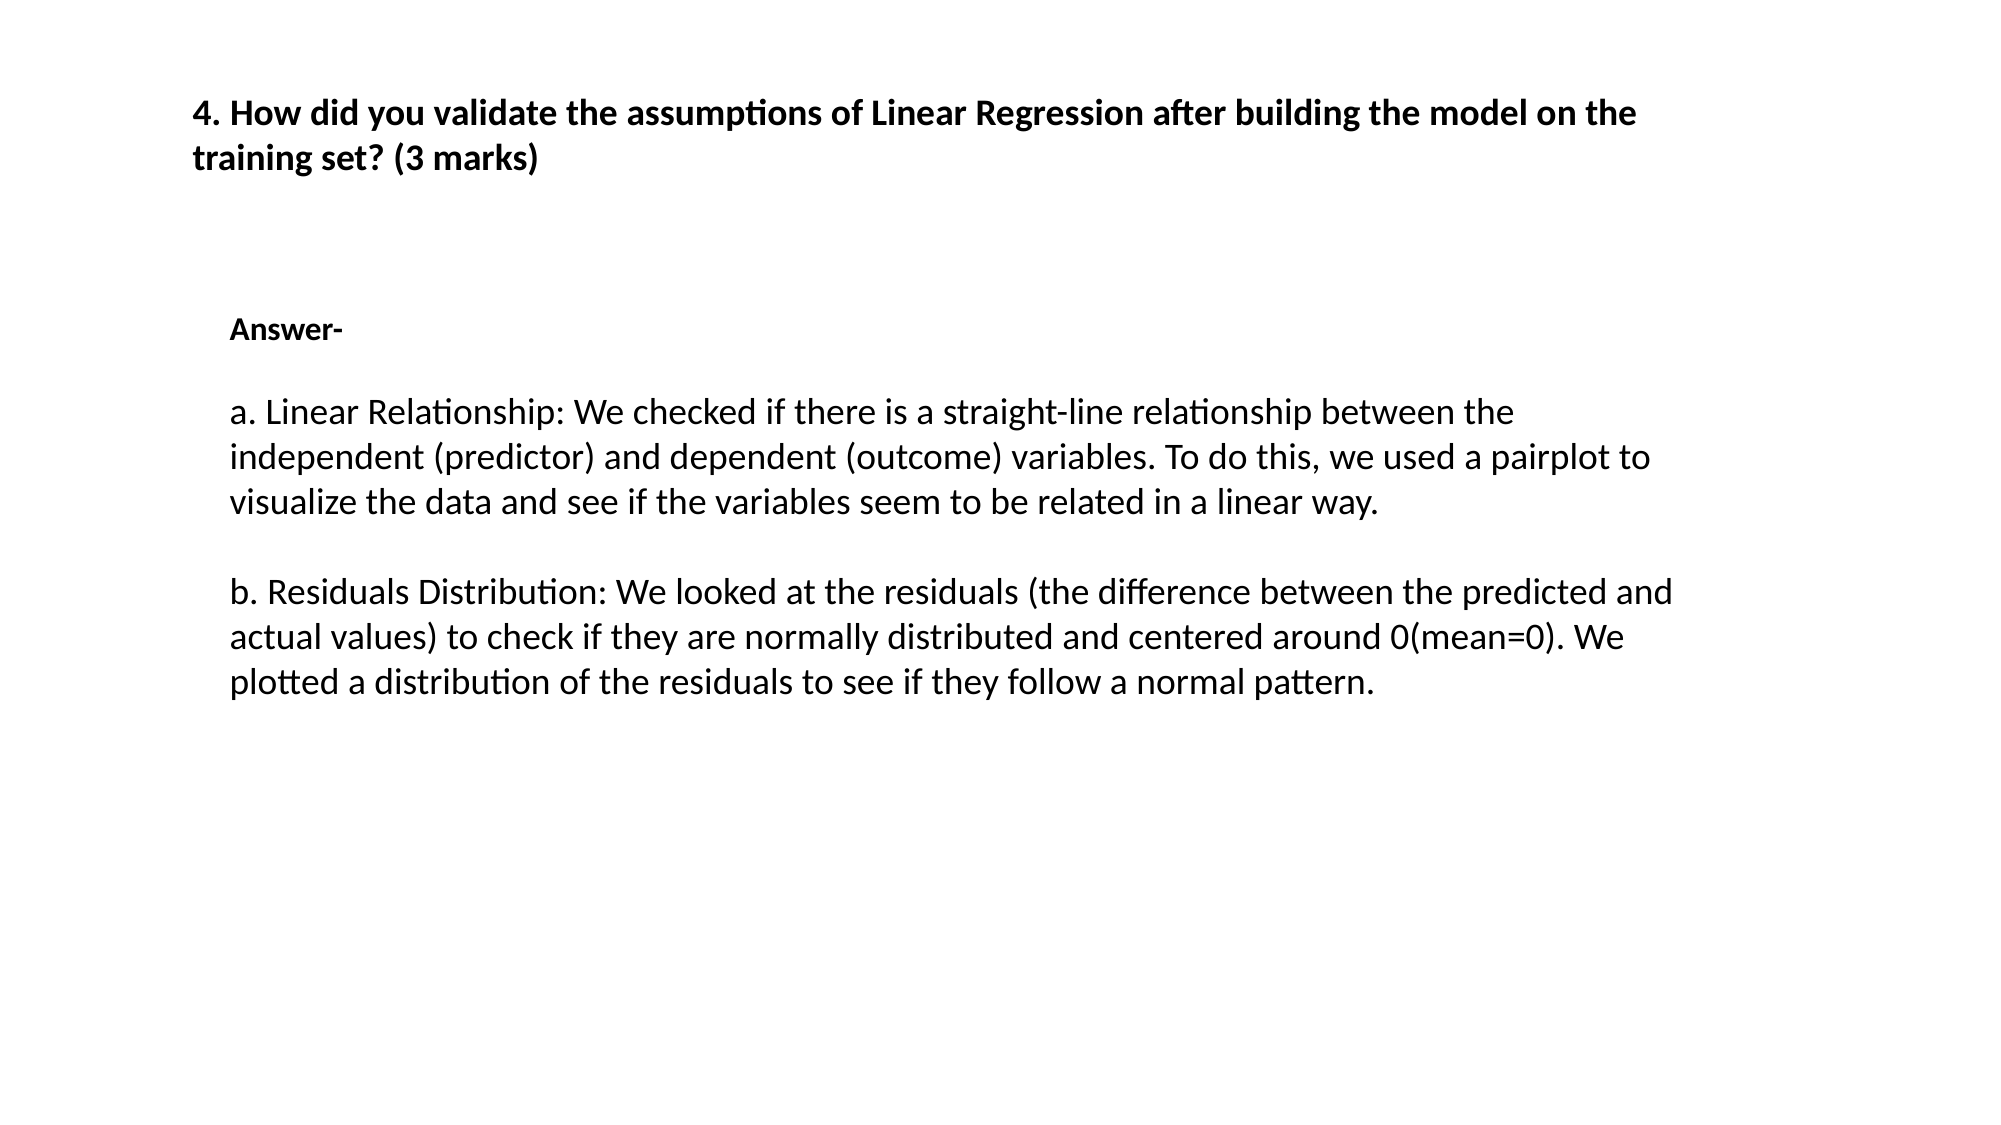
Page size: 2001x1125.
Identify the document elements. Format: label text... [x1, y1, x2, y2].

text_box 4. How did you validate the assumptions of Linear Regression after building the model on the training set? (3 marks) [177, 80, 1746, 187]
text_box Answer- a. Linear Relationship: We checked if there is a straight-line relationship between the independent (predictor) and dependent (outcome) variables. To do this, we used a pairplot to visualize the data and see if the variables seem to be related in a linear way. b. Residuals Distribution: We looked at the residuals (the difference between the predicted and actual values) to check if they are normally distributed and centered around 0(mean=0). We plotted a distribution of the residuals to see if they follow a normal pattern. [214, 299, 1692, 795]
